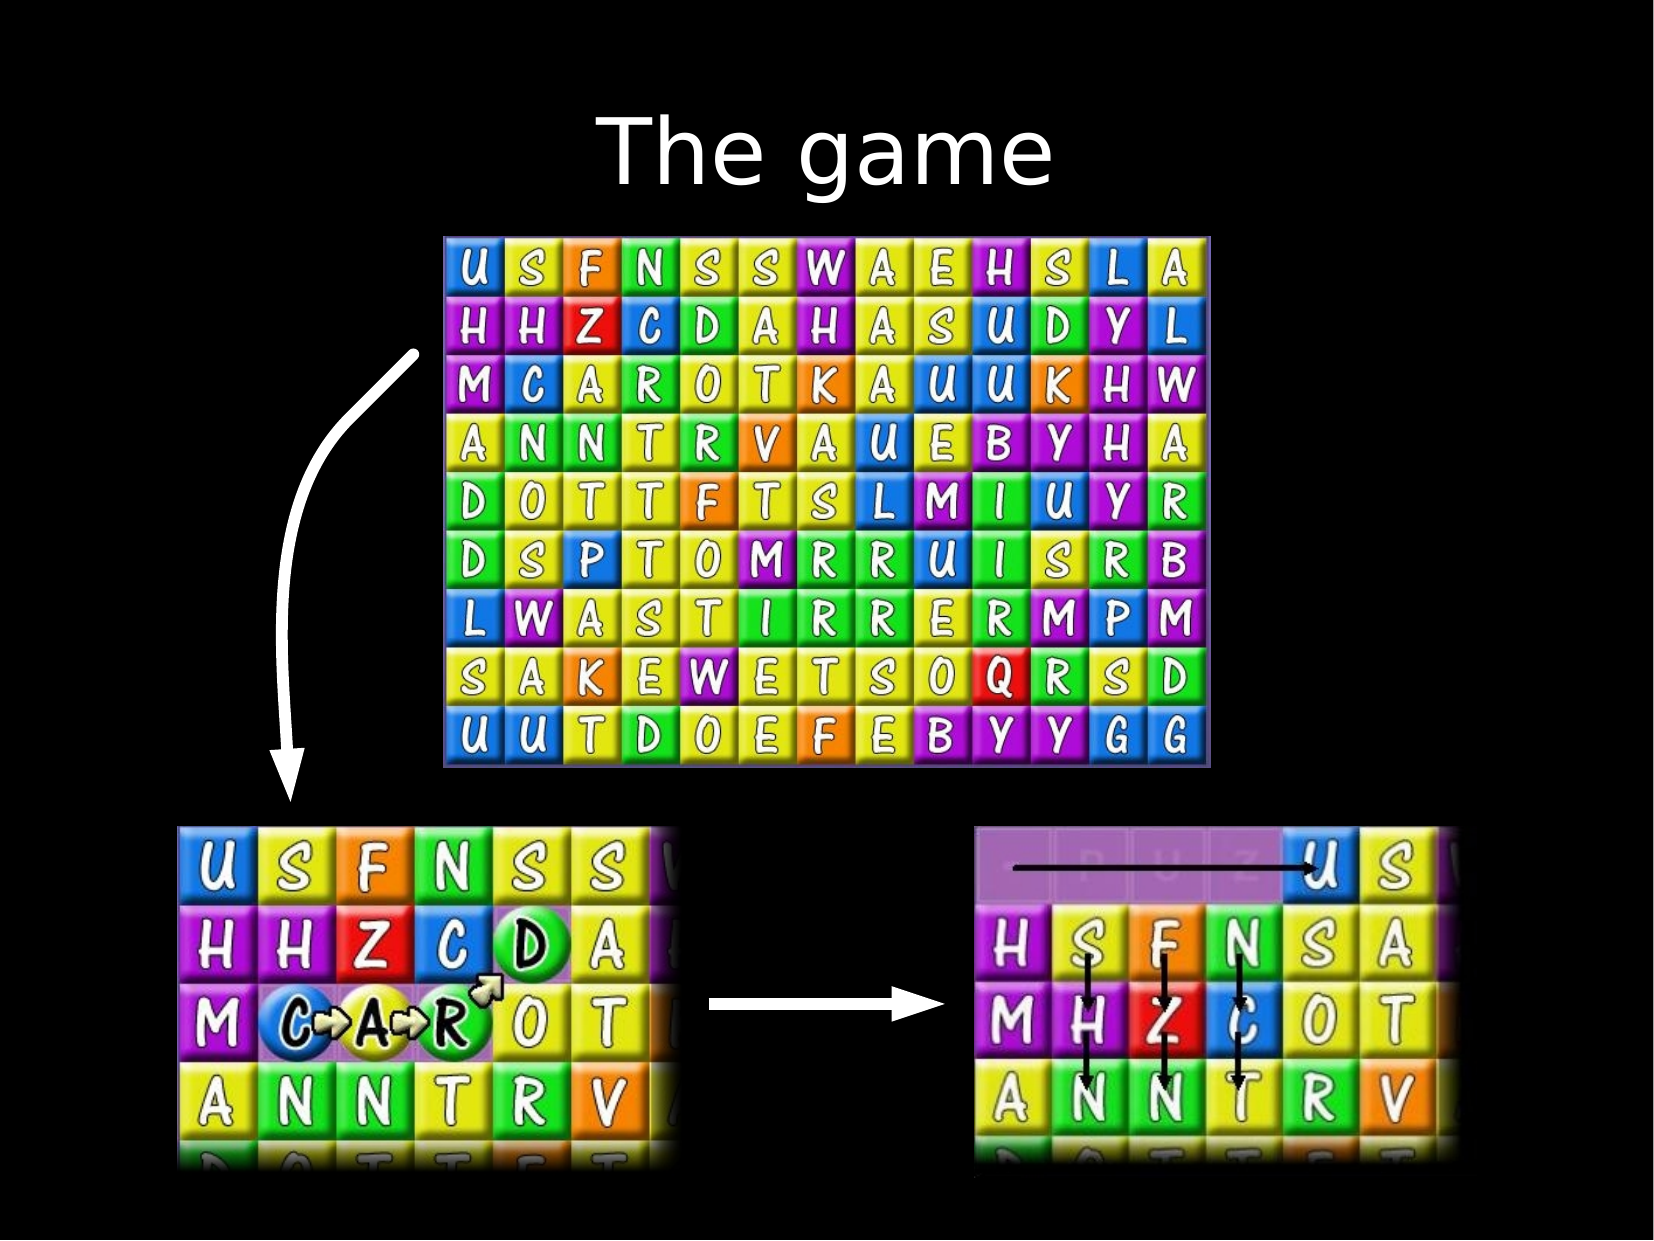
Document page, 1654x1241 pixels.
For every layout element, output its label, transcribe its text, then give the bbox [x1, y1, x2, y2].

picture [177, 826, 689, 1183]
picture [443, 236, 1211, 768]
title The game [82, 56, 1571, 250]
picture [974, 826, 1477, 1178]
